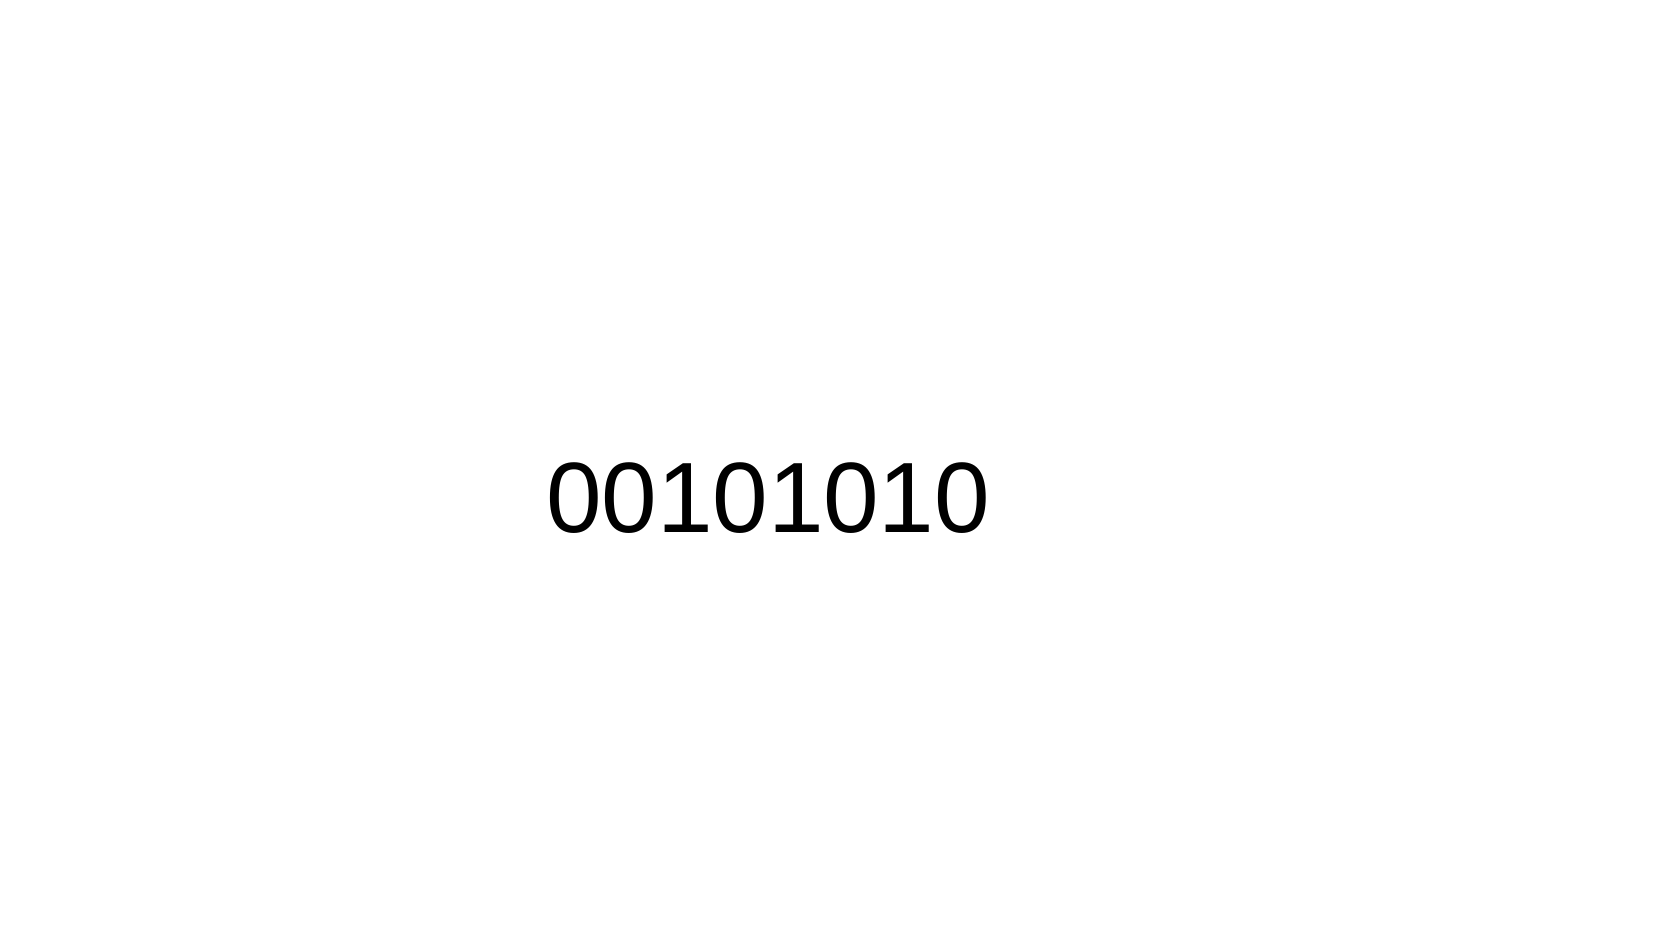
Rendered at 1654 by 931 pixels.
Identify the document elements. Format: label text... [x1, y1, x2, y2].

text_box 00101010 [531, 434, 1006, 562]
